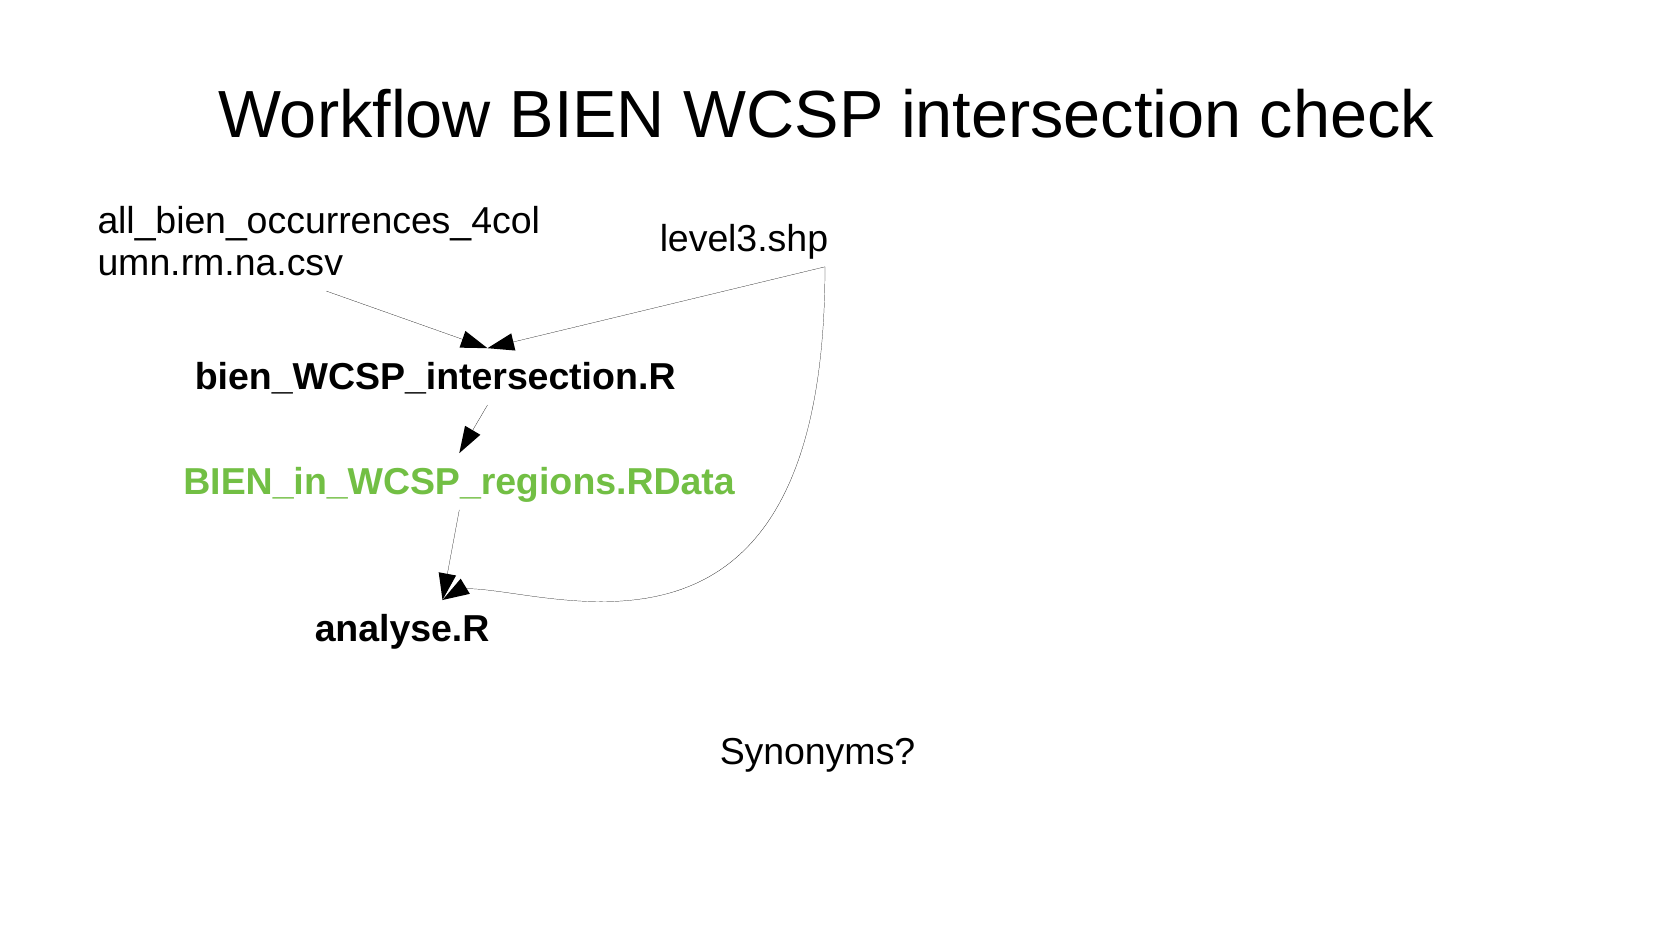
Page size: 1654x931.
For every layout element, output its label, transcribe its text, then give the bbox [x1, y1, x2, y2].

text_box BIEN_in_WCSP_regions.RData [168, 453, 751, 511]
text_box analyse.R [300, 600, 586, 657]
text_box Synonyms? [705, 723, 1006, 781]
text_box bien_WCSP_intersection.R [180, 348, 796, 406]
text_box all_bien_occurrences_4column.rm.na.csv [82, 192, 571, 292]
text_box level3.shp [645, 210, 1006, 267]
title Workflow BIEN WCSP intersection check [82, 37, 1571, 193]
